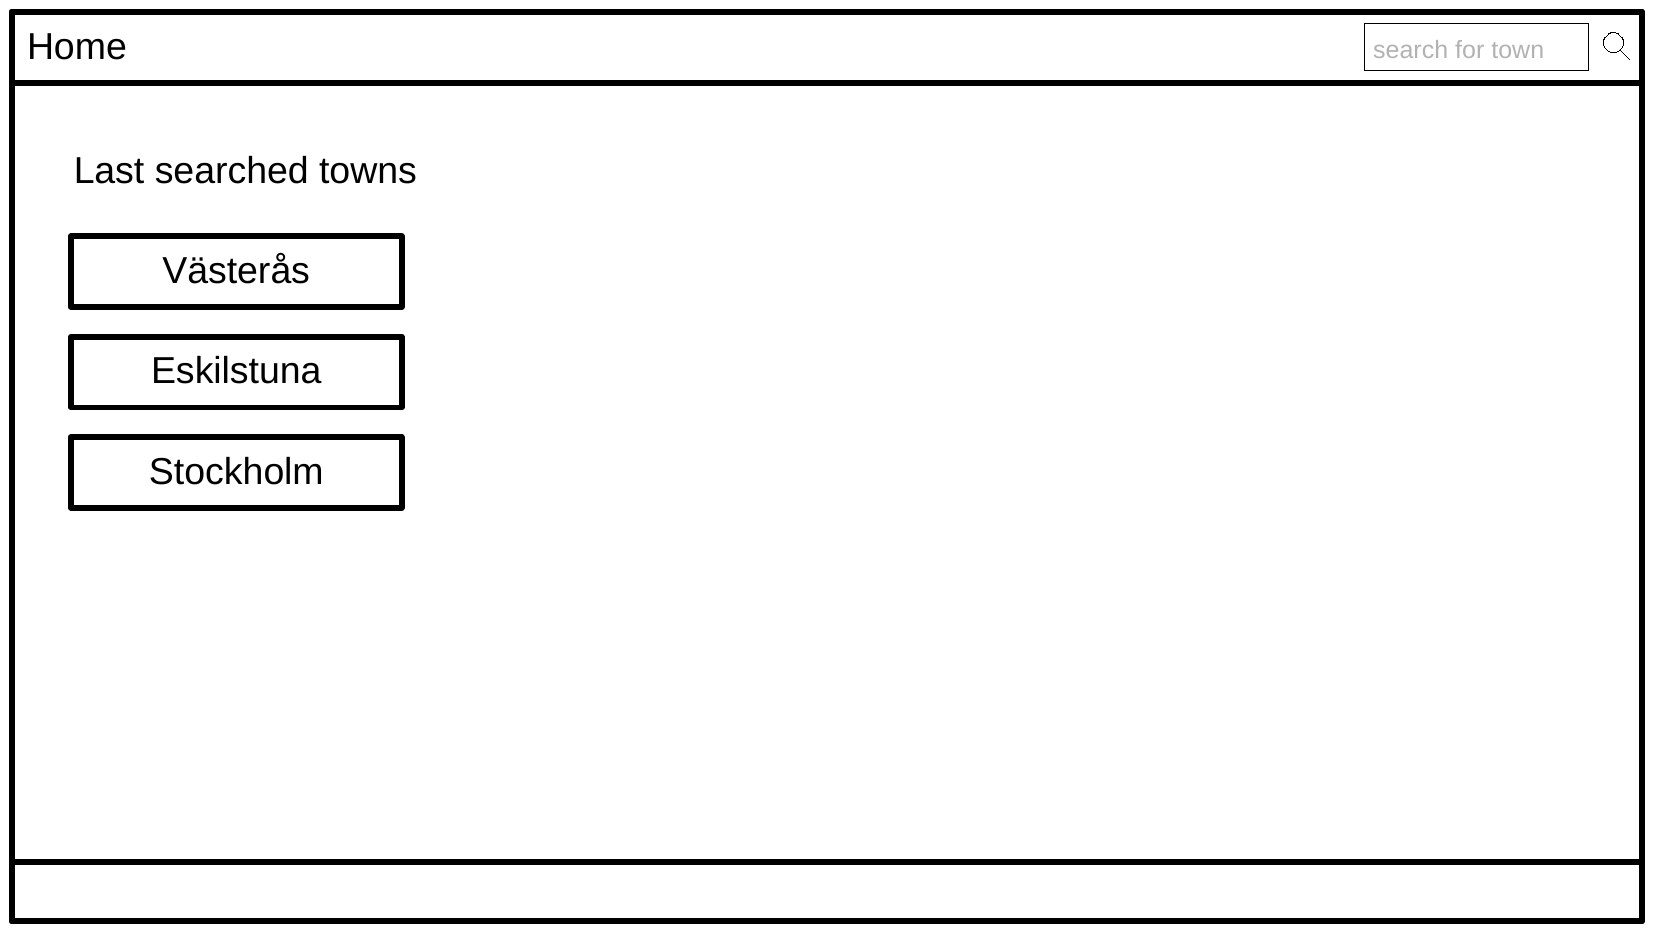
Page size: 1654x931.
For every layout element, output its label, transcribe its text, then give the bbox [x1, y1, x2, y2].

text_box Last searched towns [59, 141, 432, 199]
text_box search for town [1358, 28, 1560, 71]
text_box Home [12, 17, 142, 75]
text_box Eskilstuna [70, 342, 402, 402]
text_box Västerås [70, 242, 402, 302]
text_box Stockholm [70, 442, 402, 502]
text_box [1603, 32, 1624, 53]
